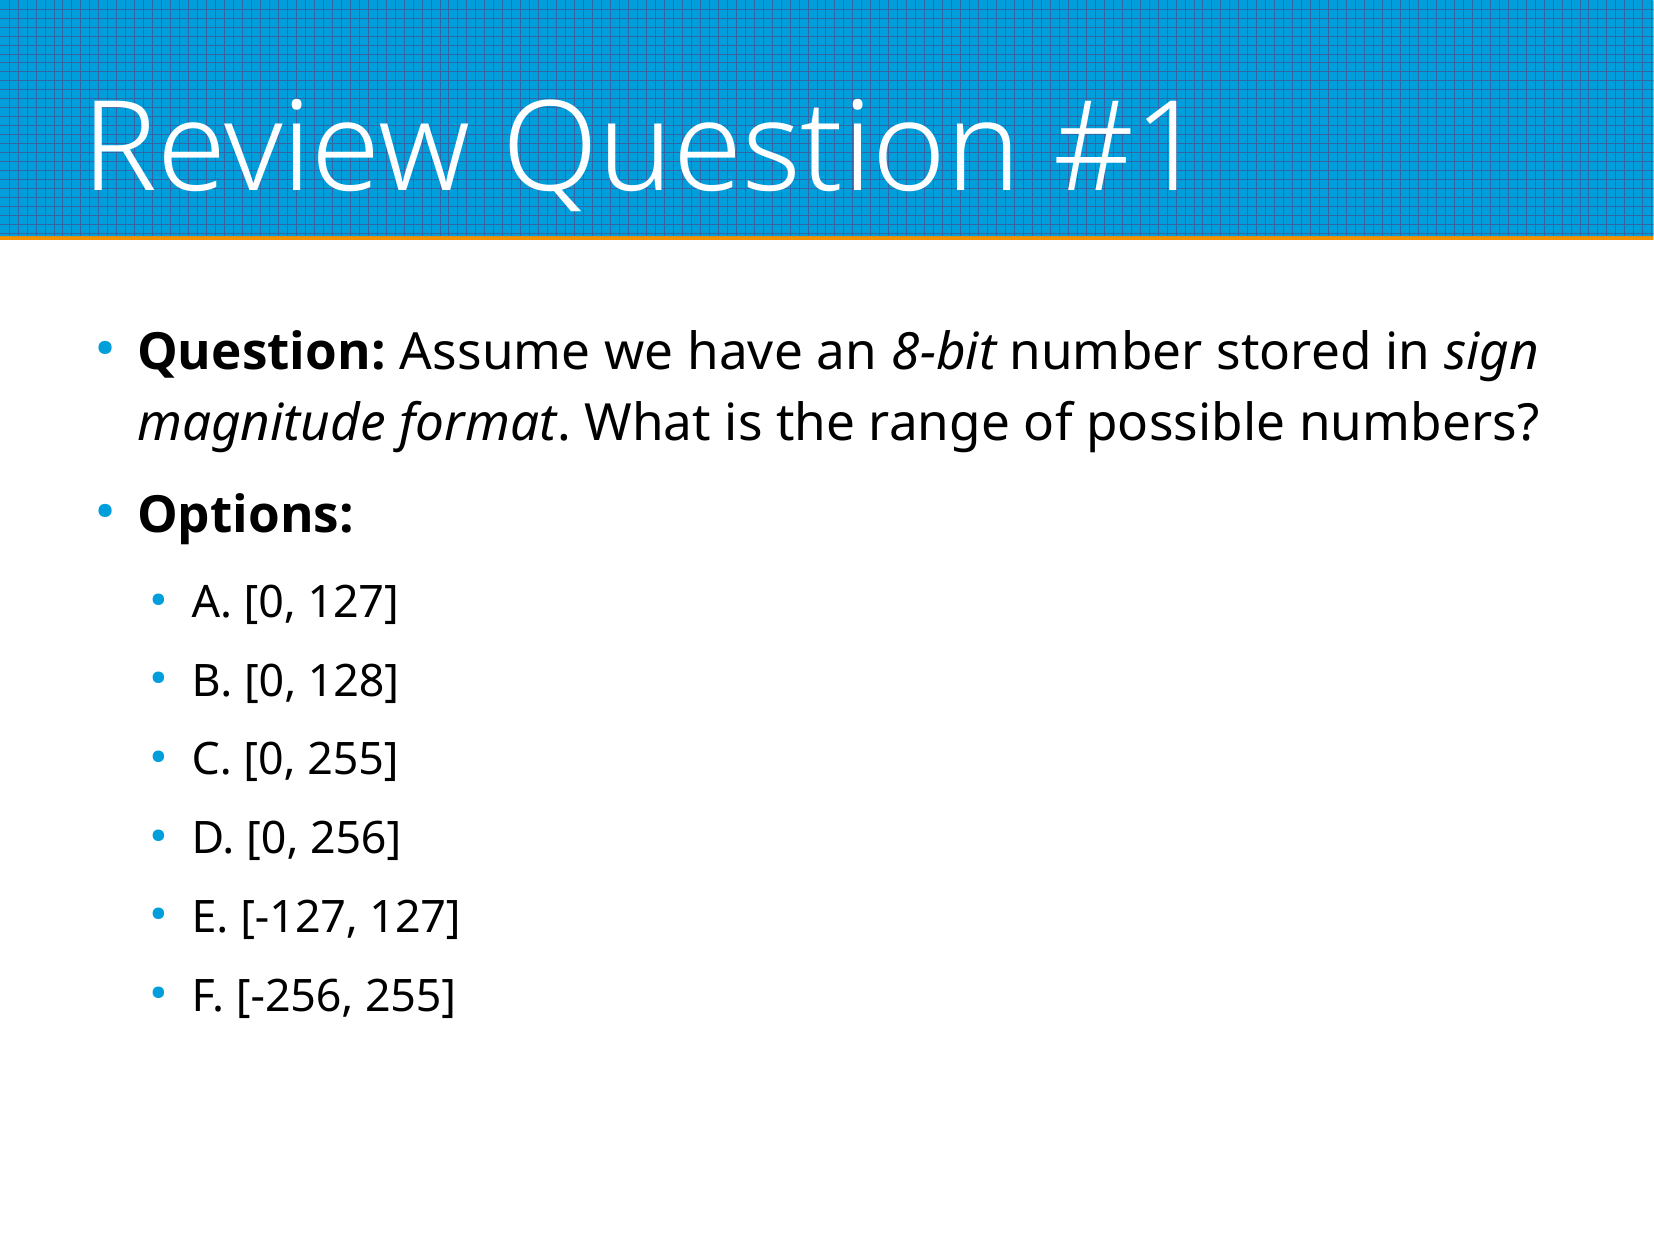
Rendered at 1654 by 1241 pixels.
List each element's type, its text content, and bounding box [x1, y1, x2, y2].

title Review Question #1 [82, 19, 1571, 227]
list Question: Assume we have an 8-bit number stored in sign magnitude format. What is the range of possible numbers? Options: A. [0, 127] B. [0, 128] C. [0, 255] D. [0, 256] E. [-127, 127] F. [-256, 255] [82, 314, 1563, 1081]
